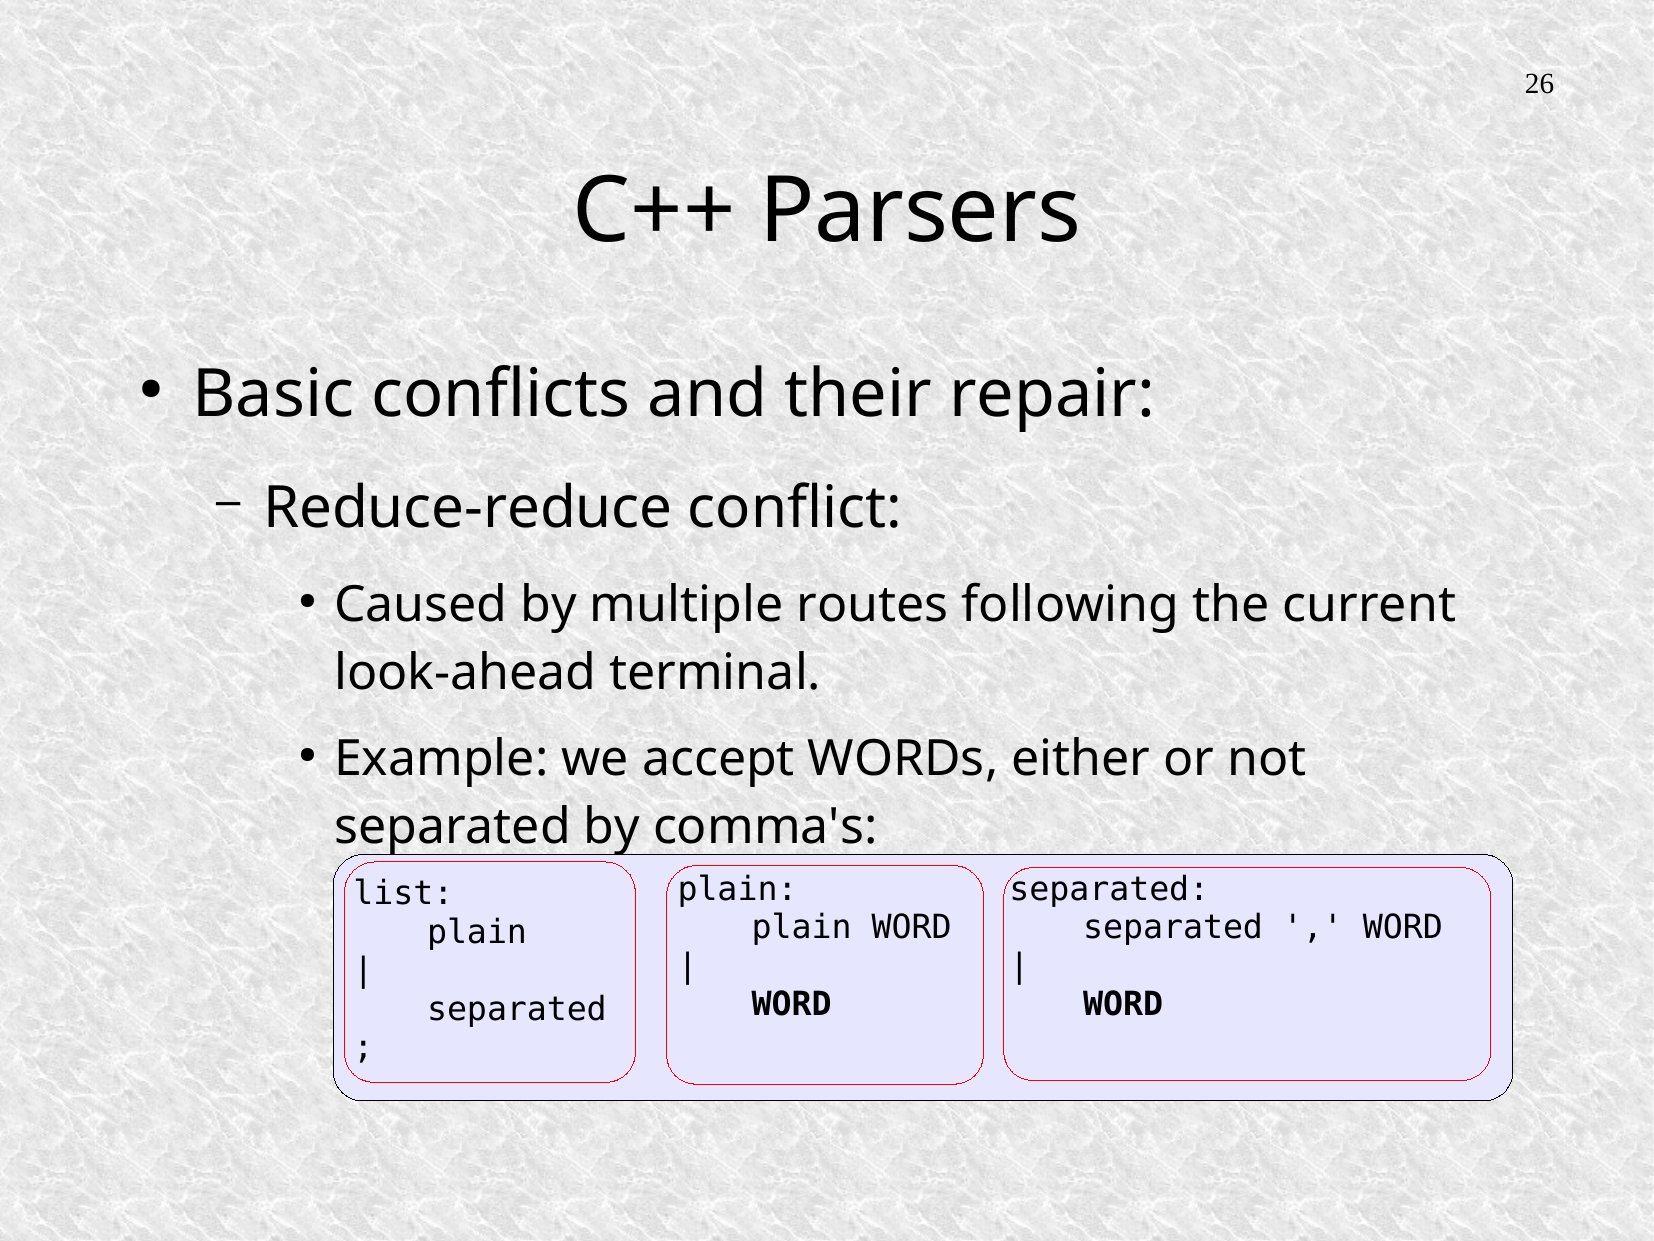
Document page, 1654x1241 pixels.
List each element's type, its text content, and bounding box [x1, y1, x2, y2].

text_box plain: plain WORD | WORD [677, 869, 977, 1050]
picture [0, 0, 1654, 1241]
text_box list: plain | separated ; [353, 873, 630, 1082]
list Basic conflicts and their repair: Reduce-reduce conflict: Caused by multiple routes following the current look-ahead terminal. Example: we accept WORDs, either or not separated by comma's: [121, 344, 1534, 1127]
title C++ Parsers [121, 102, 1534, 311]
text_box separated: separated ',' WORD | WORD [1009, 869, 1489, 1050]
